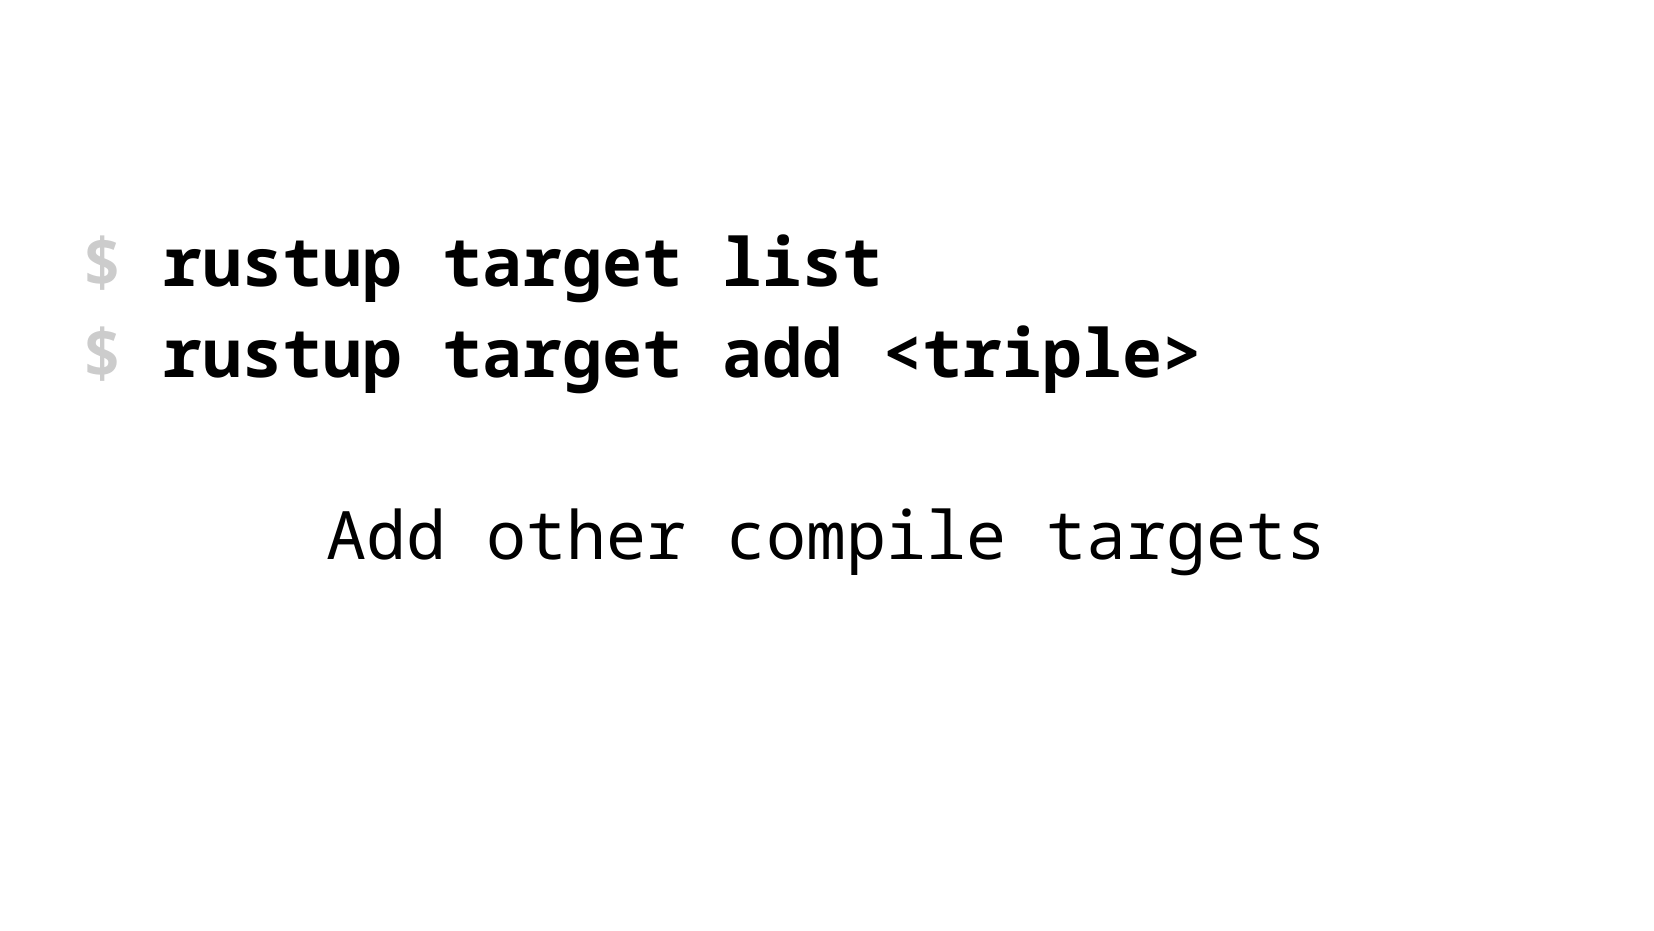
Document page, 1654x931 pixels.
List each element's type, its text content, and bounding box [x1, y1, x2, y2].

subtitle $ rustup target list $ rustup target add <triple> Add other compile targets [82, 37, 1571, 758]
